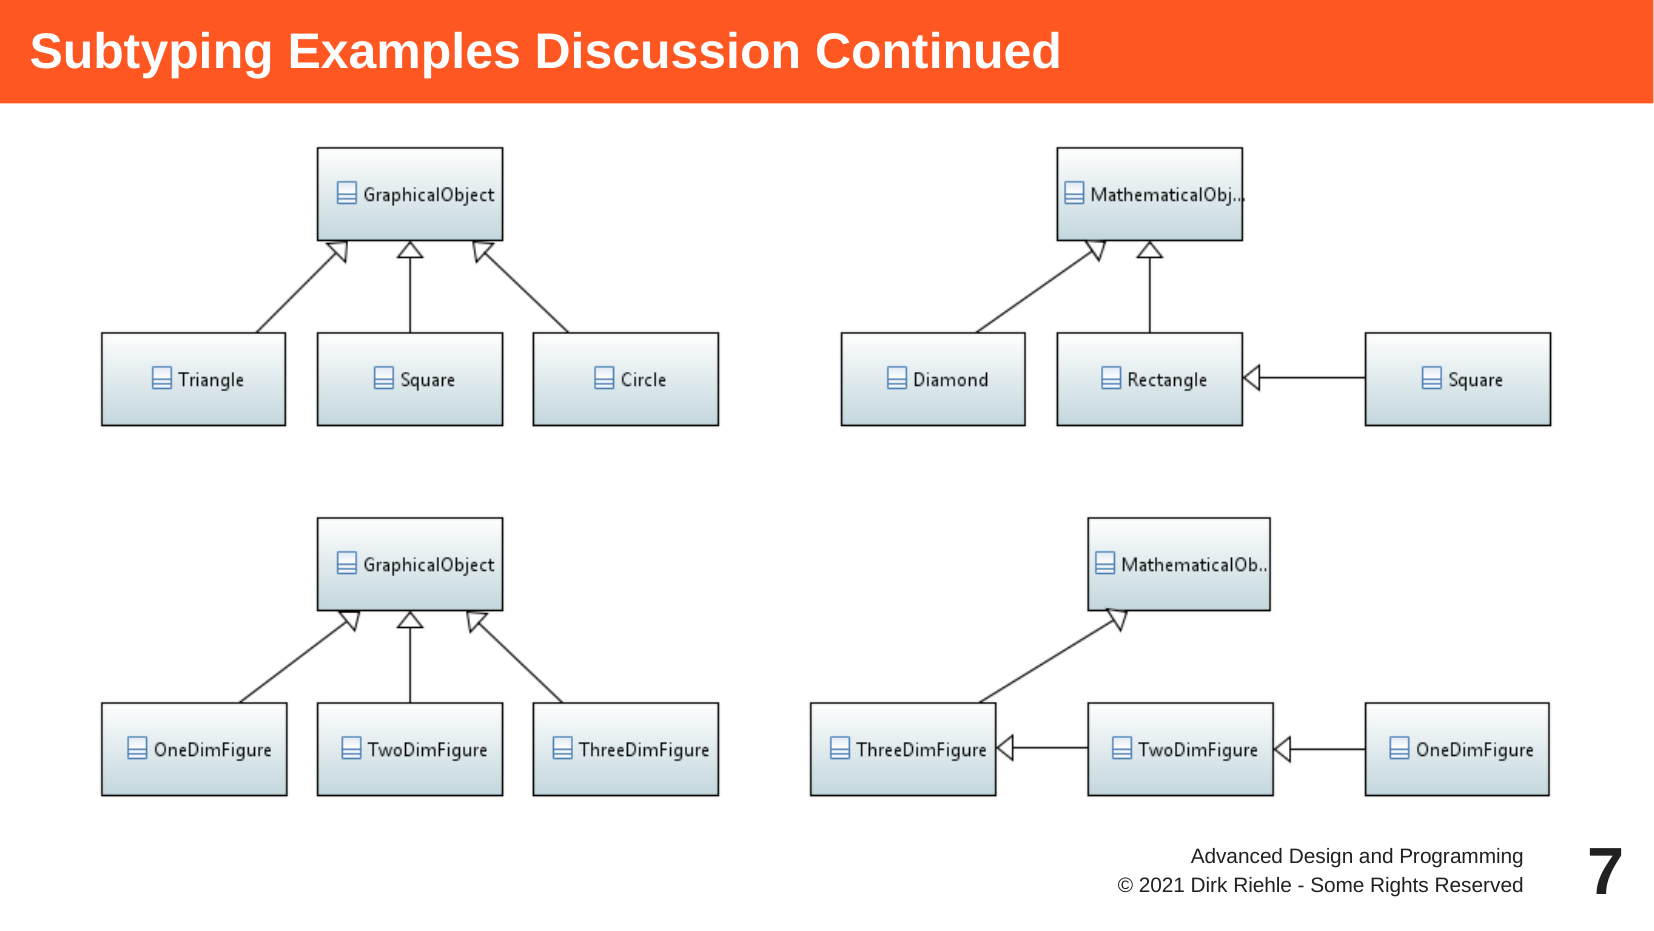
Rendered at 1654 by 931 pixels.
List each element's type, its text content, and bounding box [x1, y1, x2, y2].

title Subtyping Examples Discussion Continued [0, 0, 1654, 104]
picture [86, 132, 1567, 813]
